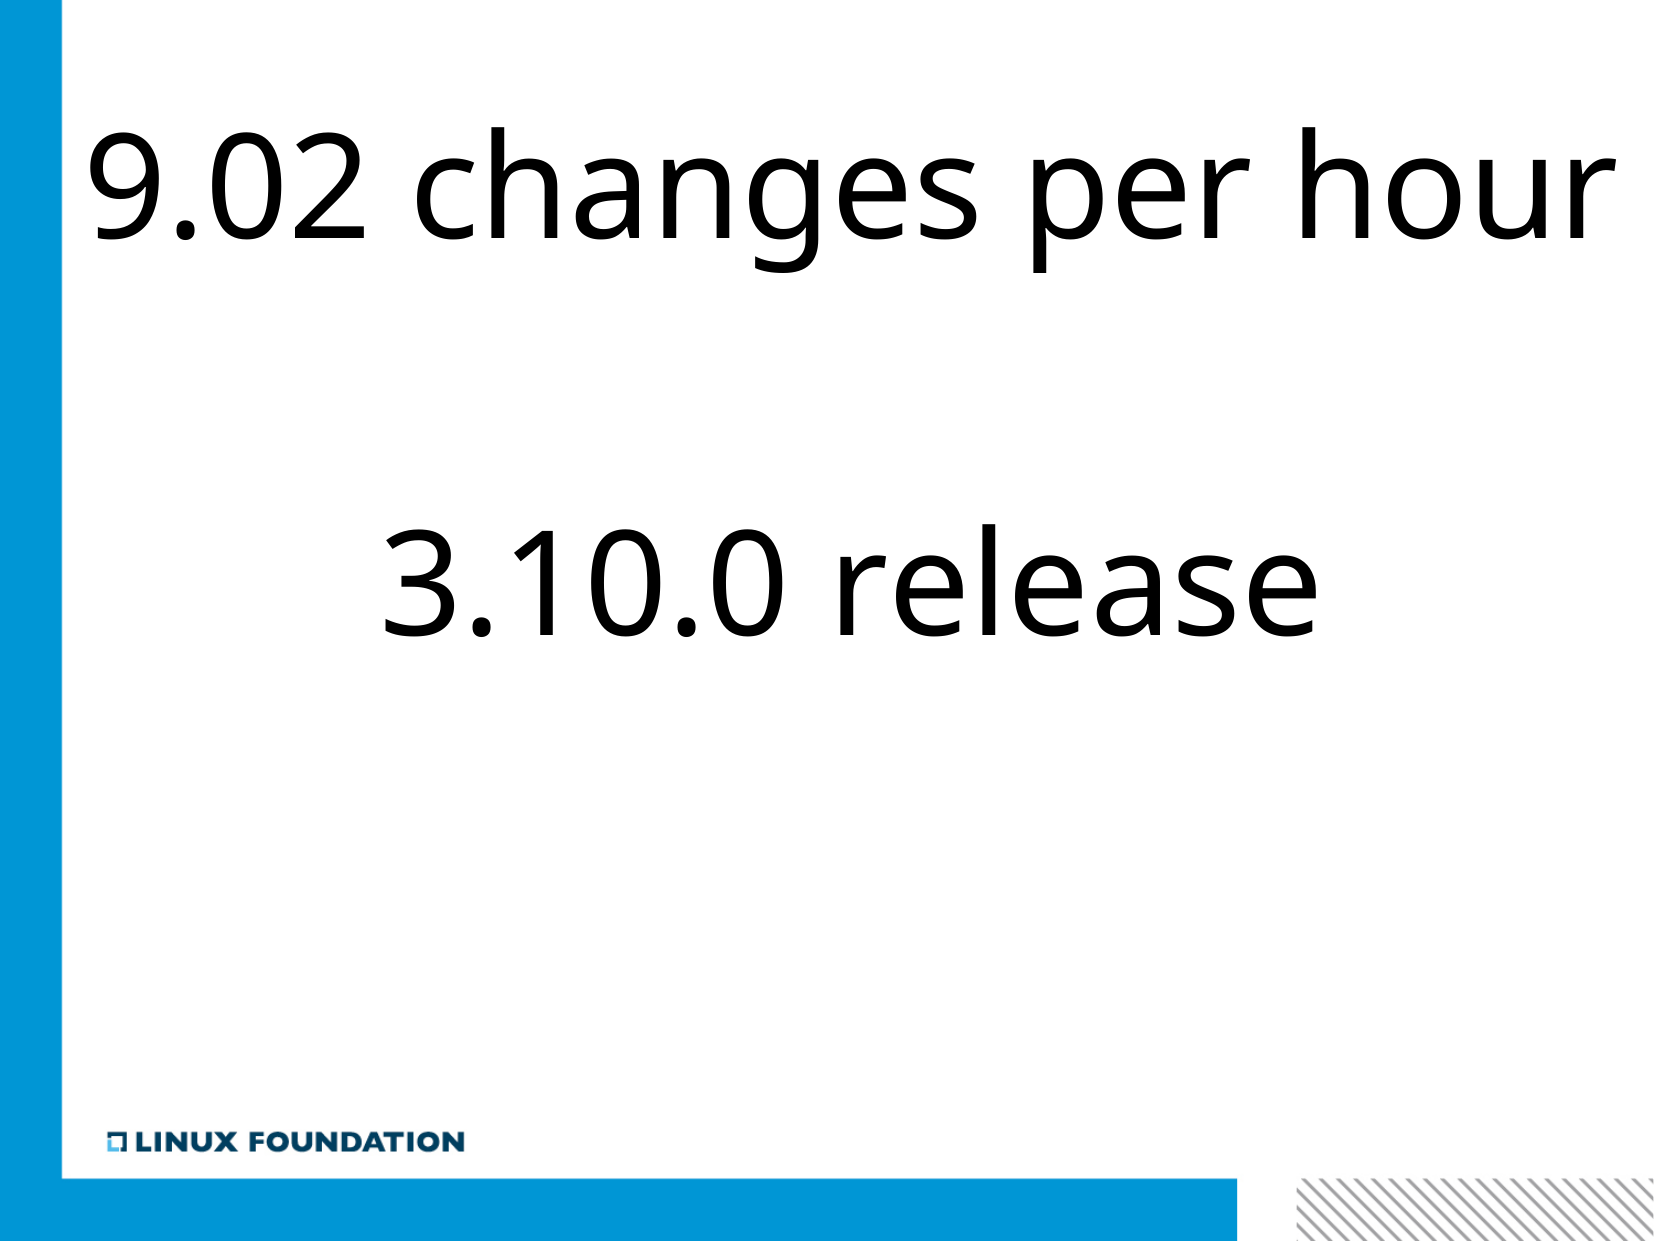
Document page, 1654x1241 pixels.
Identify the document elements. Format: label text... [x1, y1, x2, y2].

picture [609, 615, 642, 626]
picture [731, 615, 764, 626]
text_box 9.02 changes per hour 3.10.0 release [68, 75, 1654, 615]
picture [1110, 615, 1145, 626]
picture [62, 0, 1654, 1241]
